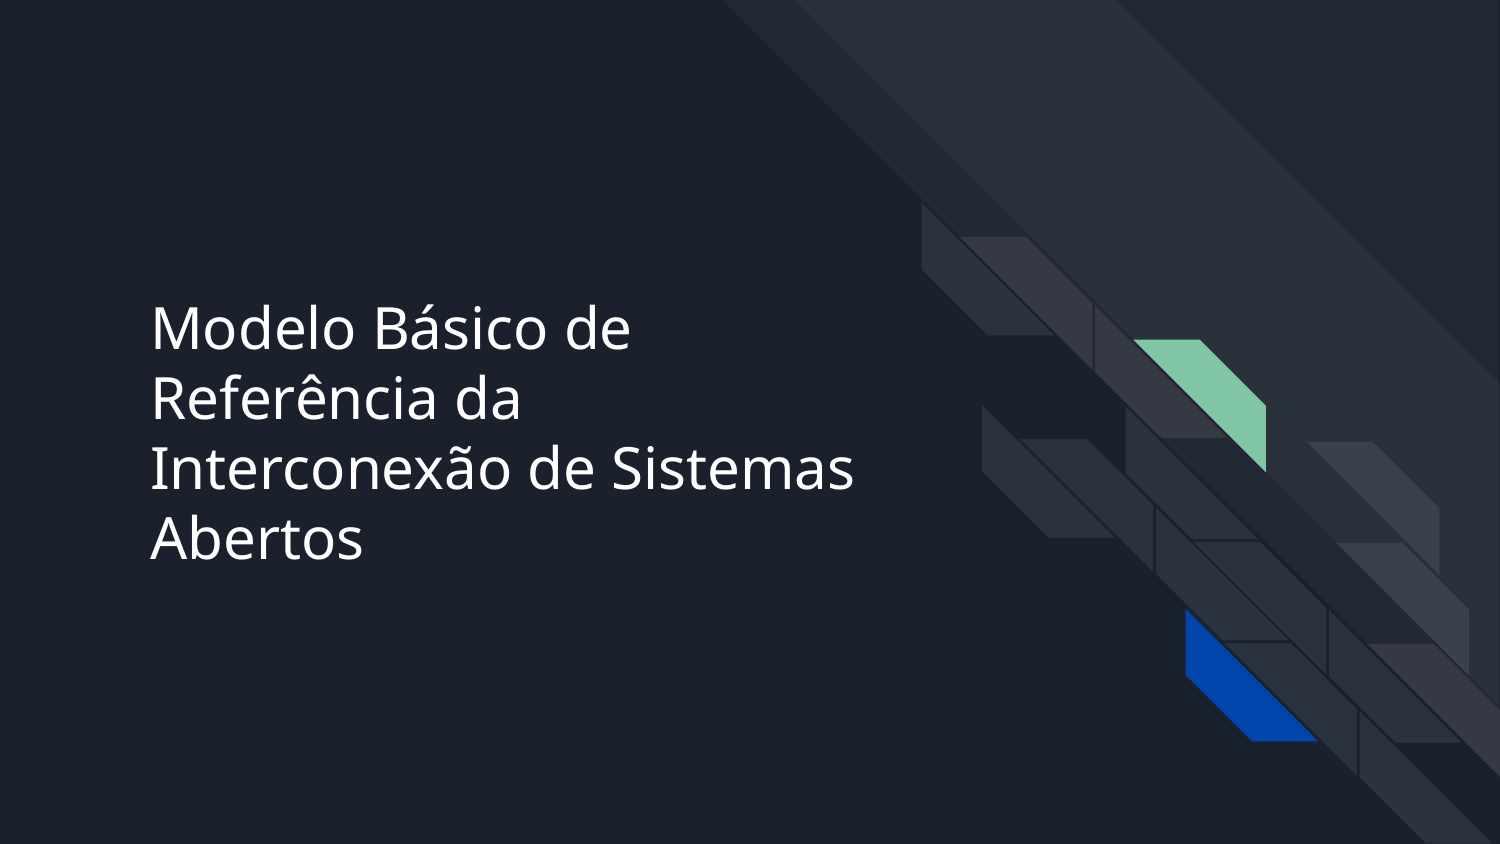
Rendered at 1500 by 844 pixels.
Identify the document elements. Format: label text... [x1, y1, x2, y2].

title Modelo Básico de Referência da Interconexão de Sistemas Abertos [135, 336, 888, 526]
